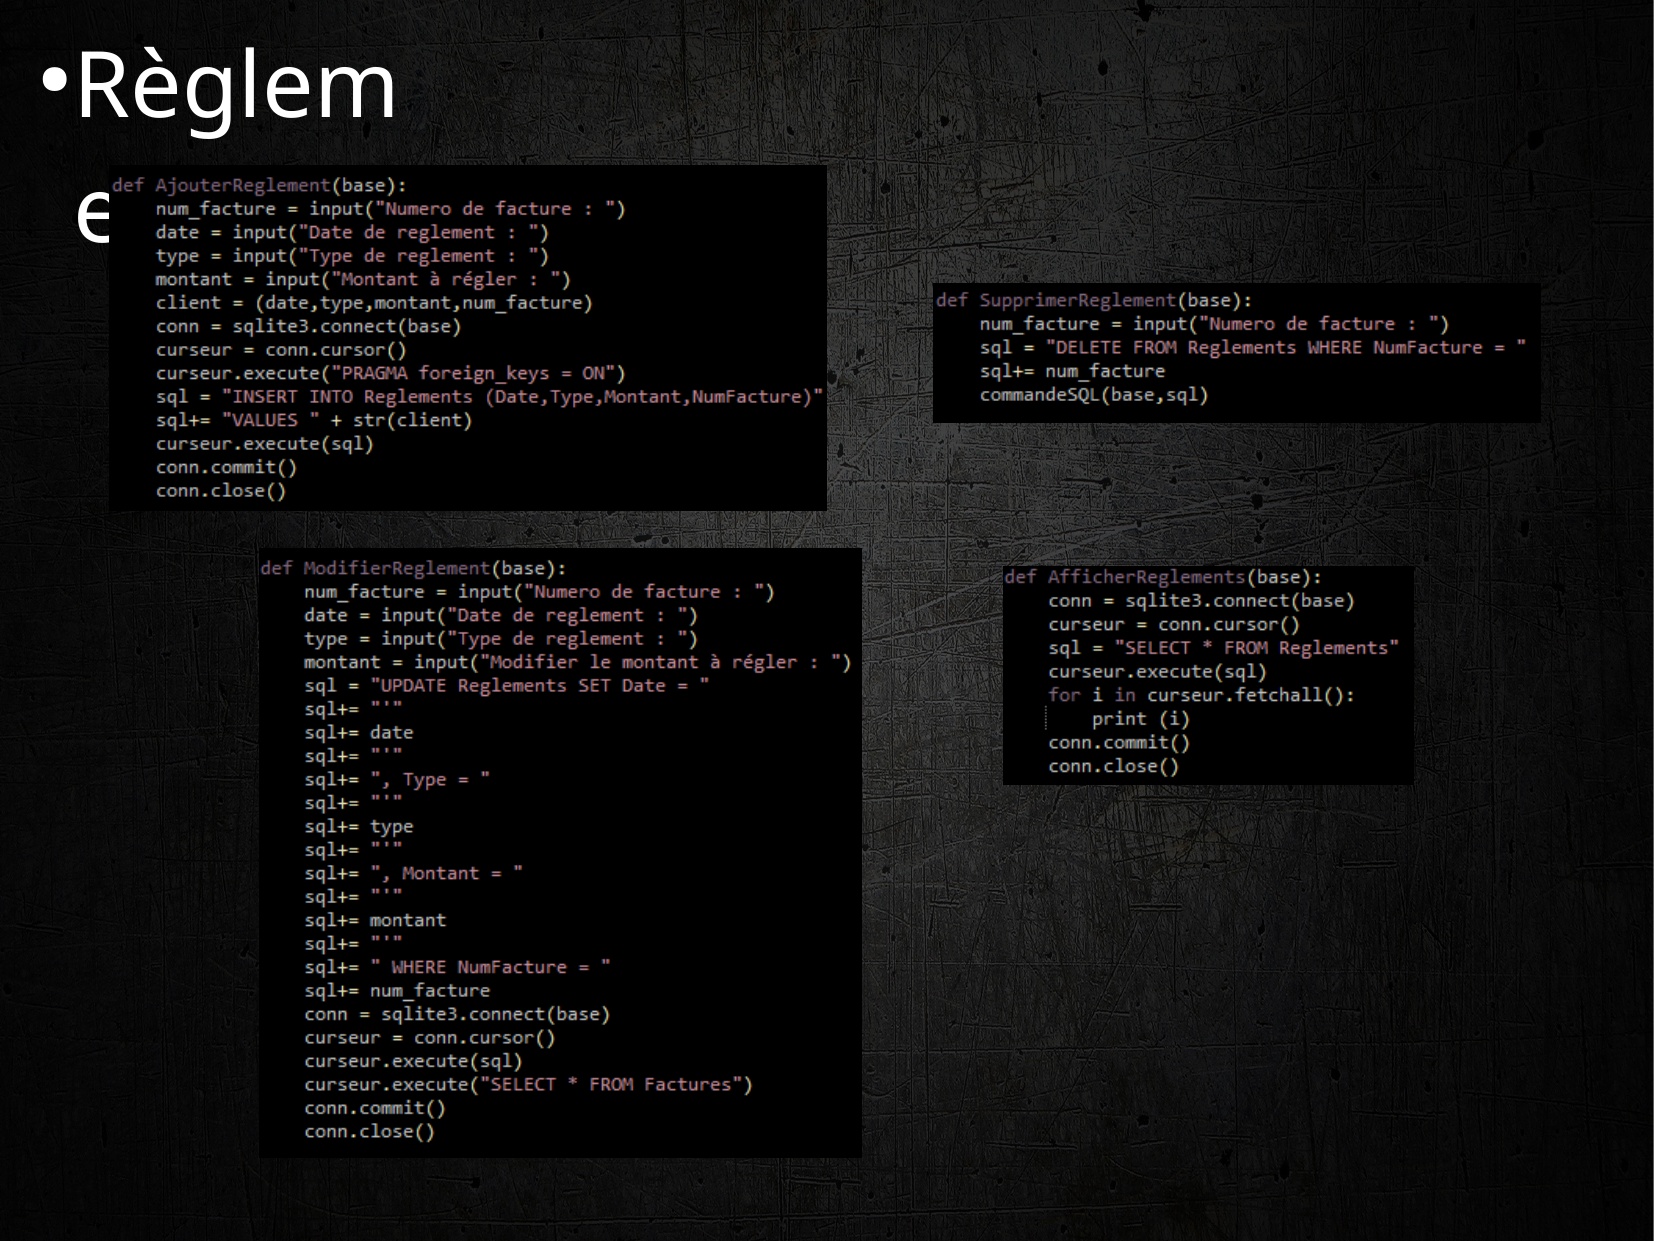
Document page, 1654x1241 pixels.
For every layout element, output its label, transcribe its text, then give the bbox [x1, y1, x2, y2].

text_box Règlement [23, 11, 426, 137]
picture [0, 0, 1654, 1241]
